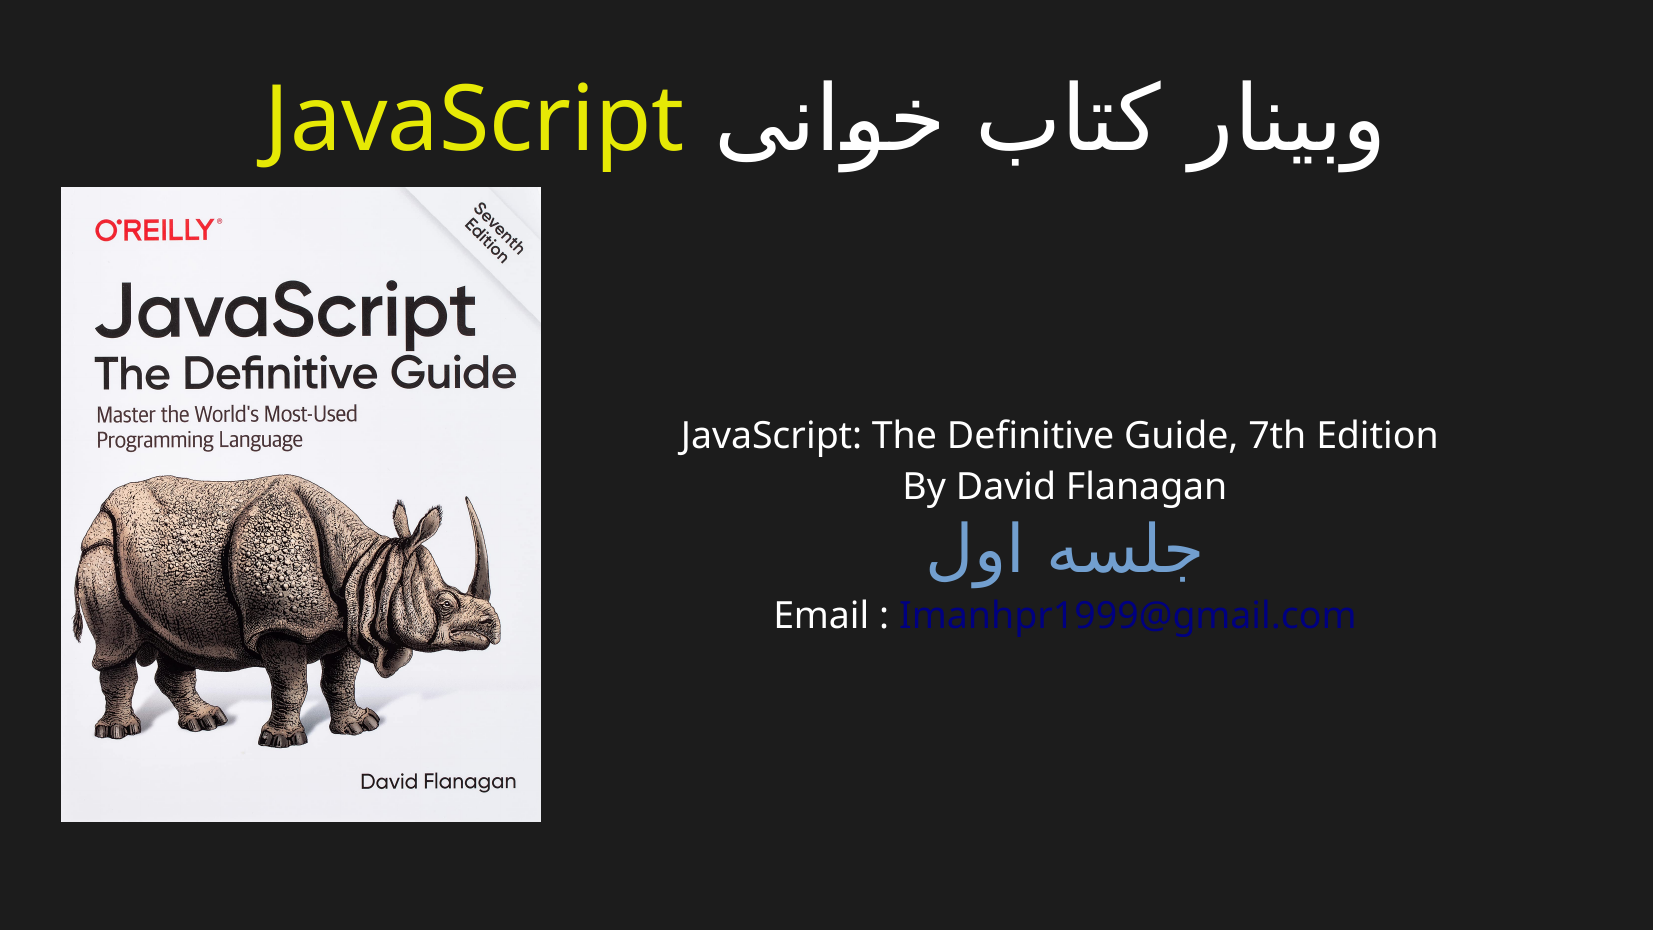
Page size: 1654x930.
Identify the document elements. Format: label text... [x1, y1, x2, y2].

picture [61, 187, 541, 822]
text_box JavaScript: The Definitive Guide, 7th Edition By David Flanagan جلسه اول Email : Imanhpr1999@gmail.com [577, 400, 1553, 660]
title وبینار کتاب خوانی JavaScript [82, 37, 1571, 193]
